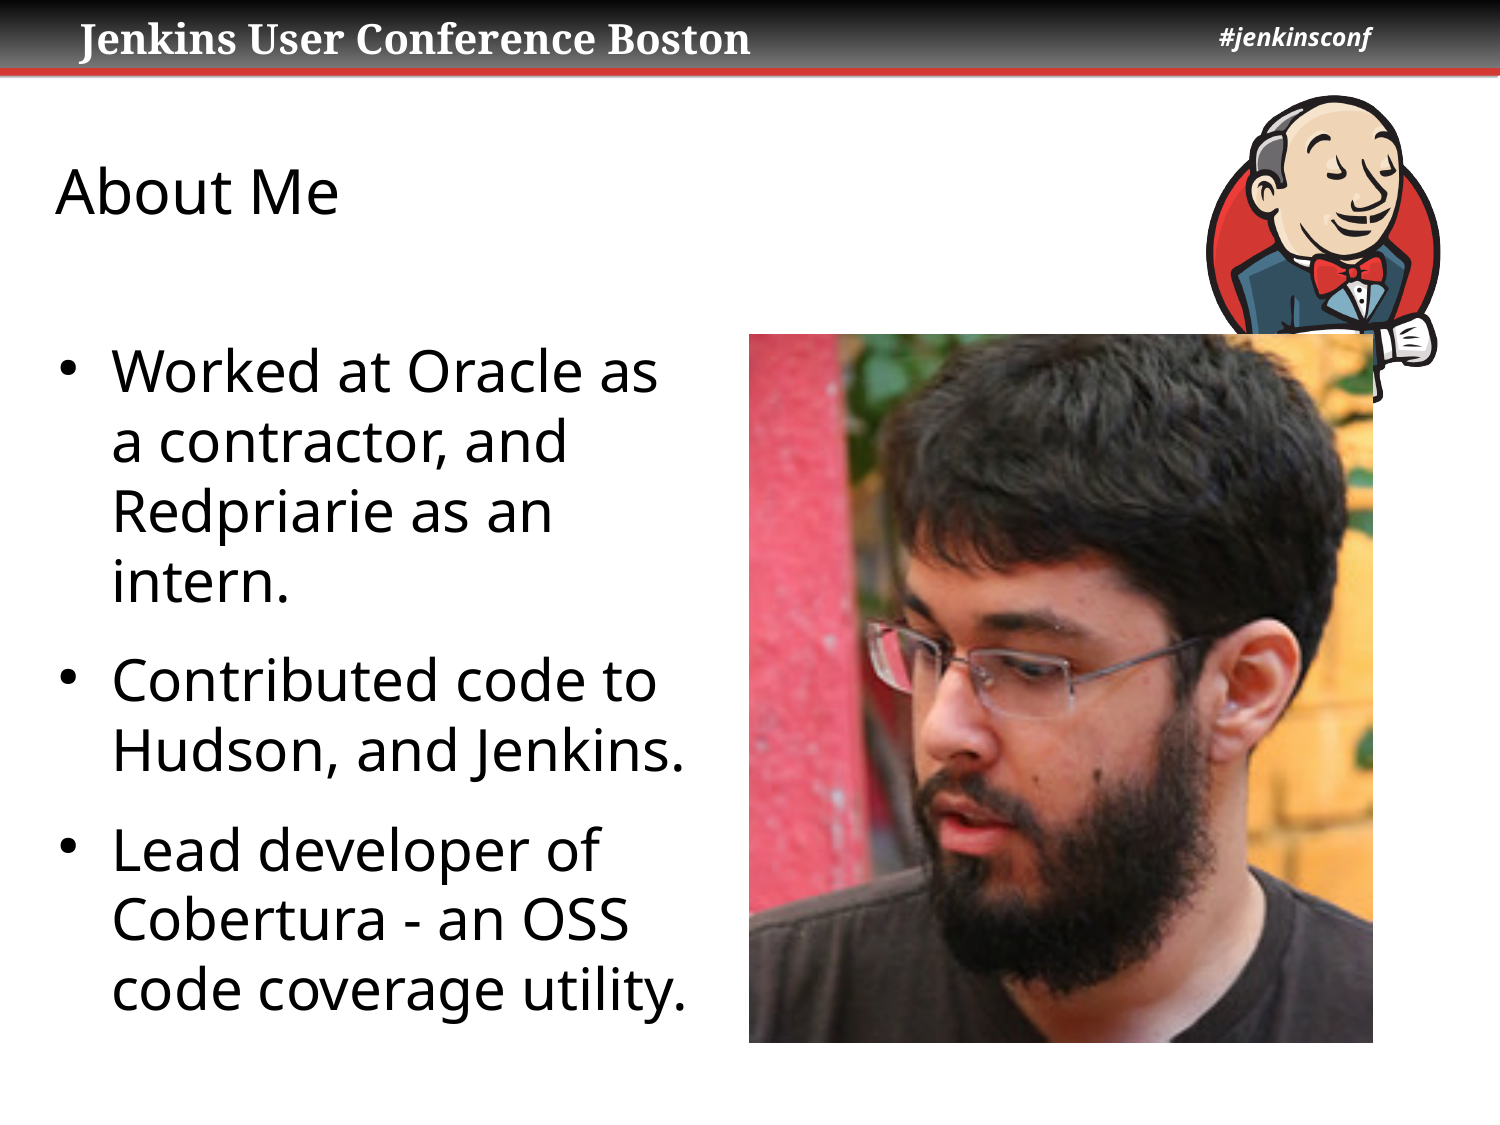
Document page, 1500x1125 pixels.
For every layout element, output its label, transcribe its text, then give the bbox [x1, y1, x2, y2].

list Worked at Oracle as a contractor, and Redpriarie as an intern. Contributed code to Hudson, and Jenkins. Lead developer of Cobertura - an OSS code coverage utility. [40, 334, 699, 1043]
picture [749, 95, 1441, 1043]
title About Me [40, 95, 1425, 283]
